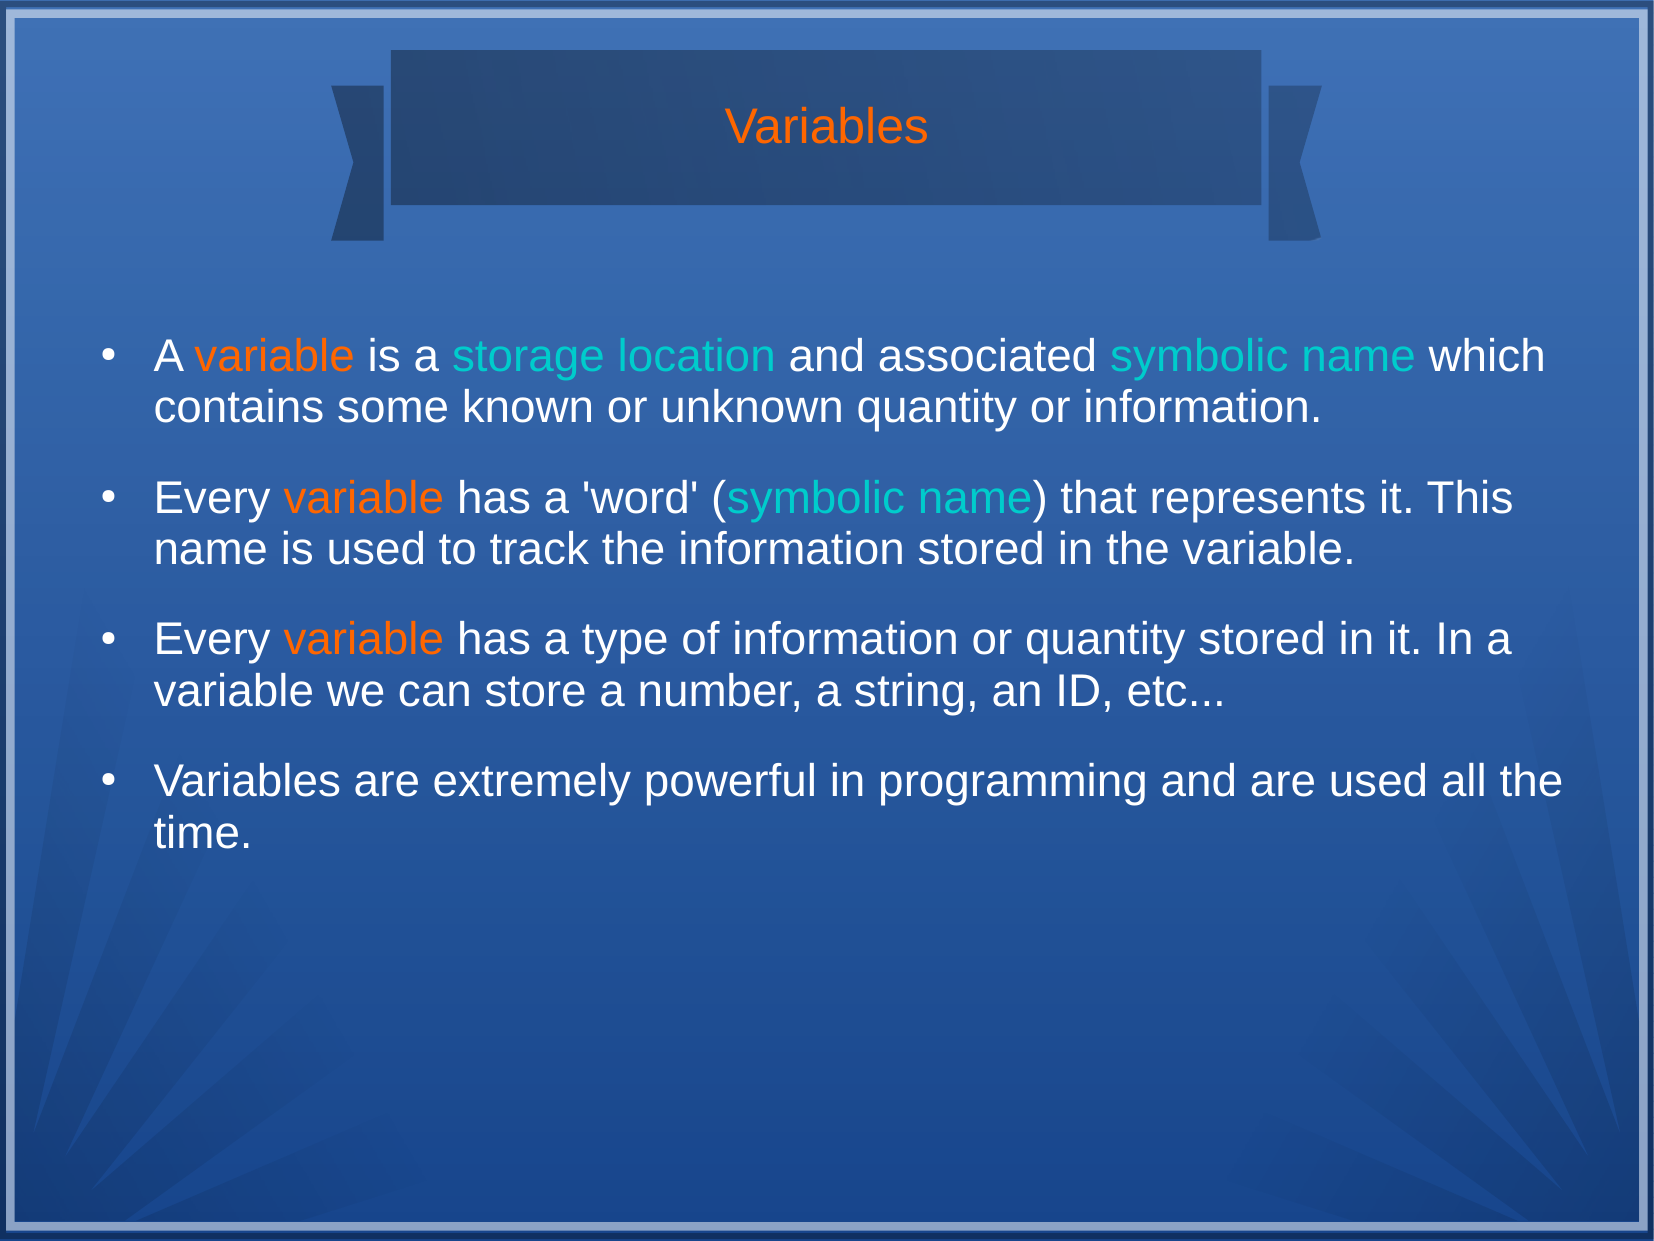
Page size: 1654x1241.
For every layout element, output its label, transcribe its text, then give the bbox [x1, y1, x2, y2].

title Variables [389, 47, 1264, 205]
list A variable is a storage location and associated symbolic name which contains some known or unknown quantity or information. Every variable has a 'word' (symbolic name) that represents it. This name is used to track the information stored in the variable. Every variable has a type of information or quantity stored in it. In a variable we can store a number, a string, an ID, etc... Variables are extremely powerful in programming and are used all the time. [82, 330, 1571, 1241]
